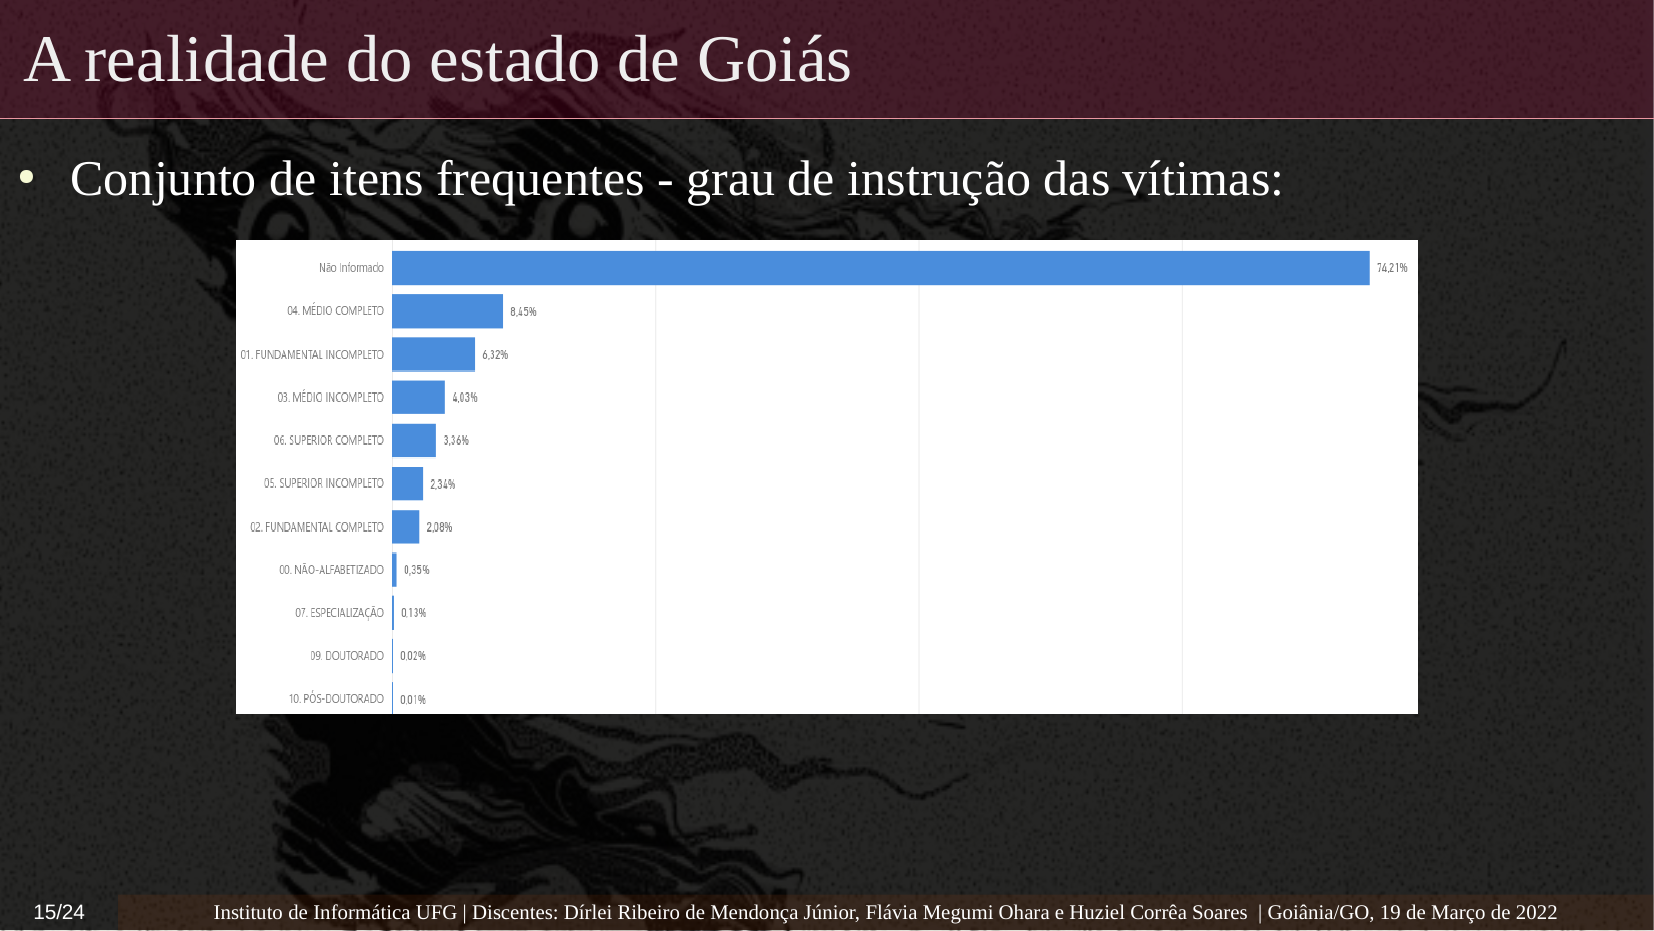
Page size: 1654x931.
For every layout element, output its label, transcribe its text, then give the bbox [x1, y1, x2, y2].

picture [236, 240, 1418, 714]
list Conjunto de itens frequentes - grau de instrução das vítimas: [0, 123, 1654, 897]
title A realidade do estado de Goiás [0, 0, 1654, 119]
